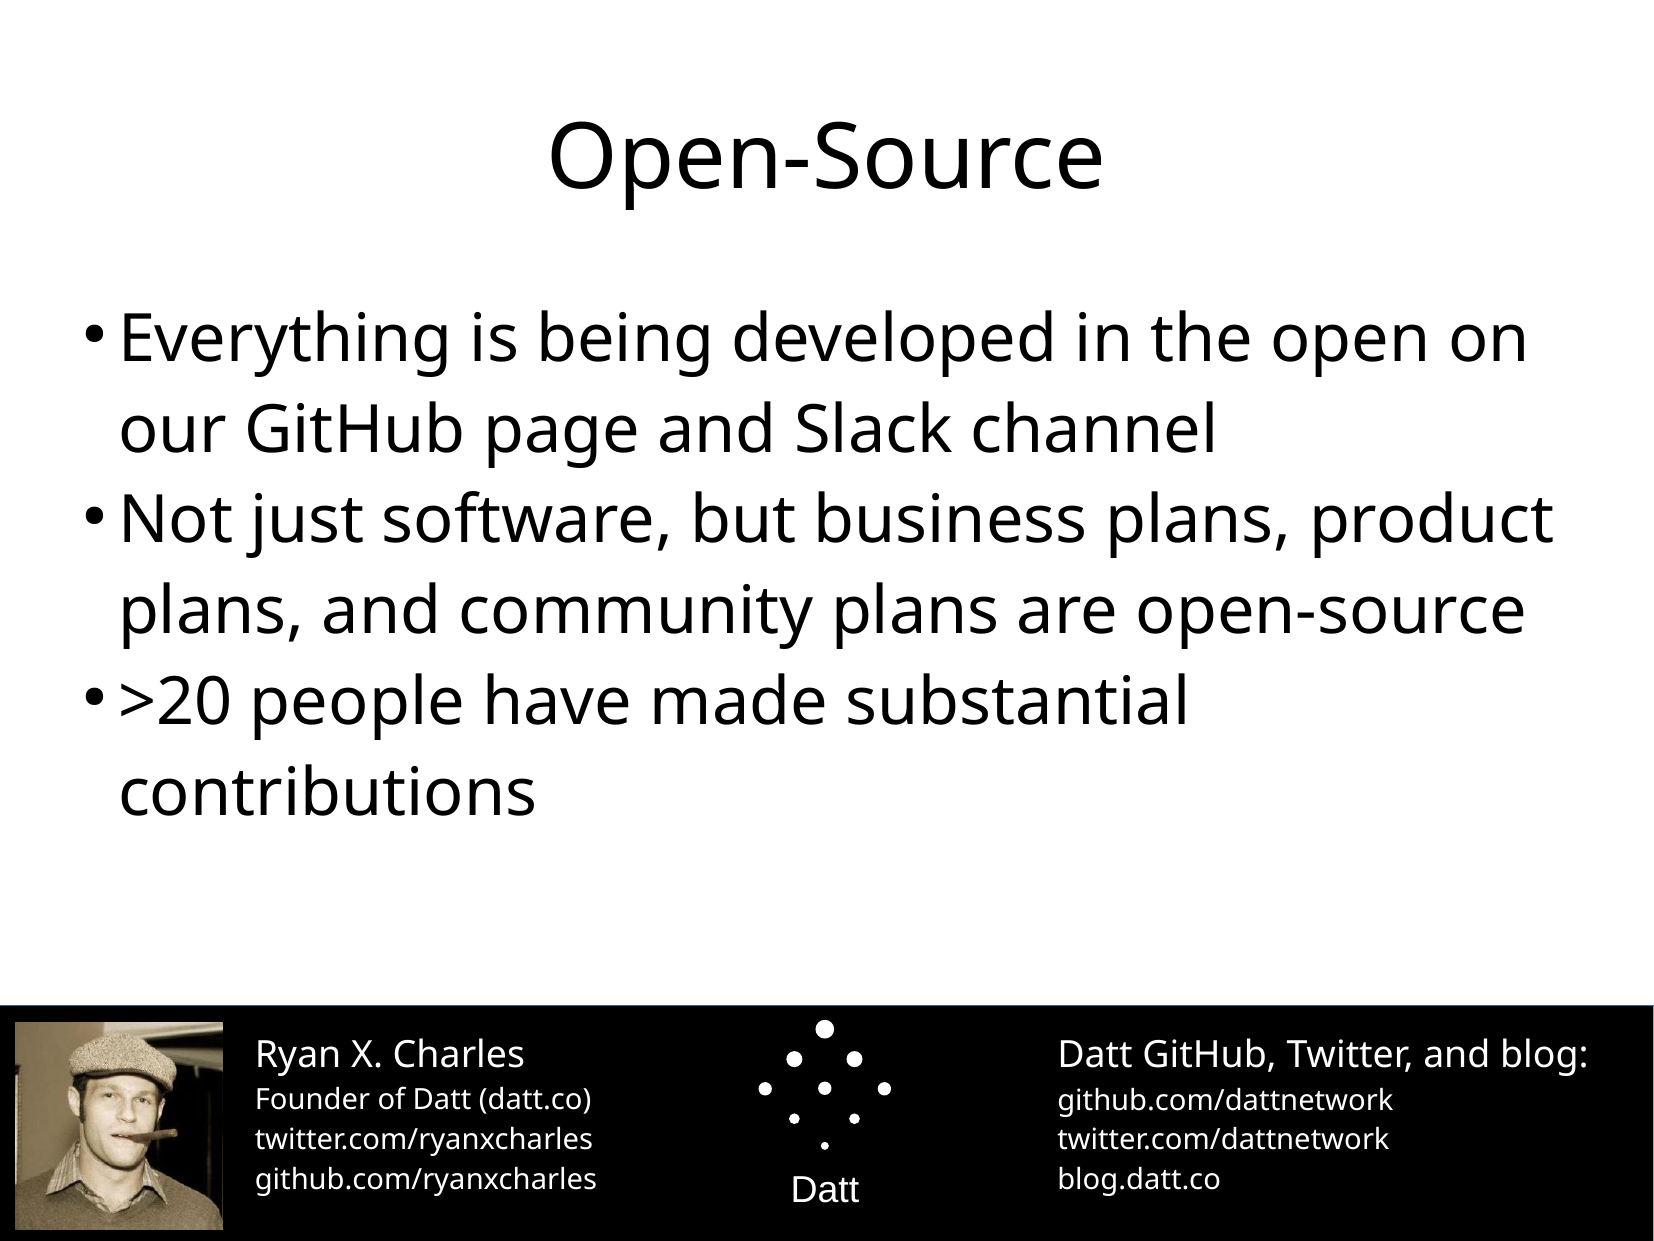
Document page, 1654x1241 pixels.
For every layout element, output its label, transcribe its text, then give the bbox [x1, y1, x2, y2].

picture [757, 1017, 893, 1153]
text_box Datt GitHub, Twitter, and blog: github.com/dattnetwork twitter.com/dattnetwork blog.datt.co [1042, 1020, 1654, 1241]
title Open-Source [82, 49, 1571, 257]
text_box Datt [735, 1161, 916, 1241]
text_box Ryan X. Charles Founder of Datt (datt.co) twitter.com/ryanxcharles github.com/ryanxcharles [240, 1020, 976, 1241]
text_box [0, 1005, 1654, 1241]
picture [15, 1022, 223, 1231]
subtitle Everything is being developed in the open on our GitHub page and Slack channel Not just software, but business plans, product plans, and community plans are open-source >20 people have made substantial contributions [82, 290, 1571, 991]
